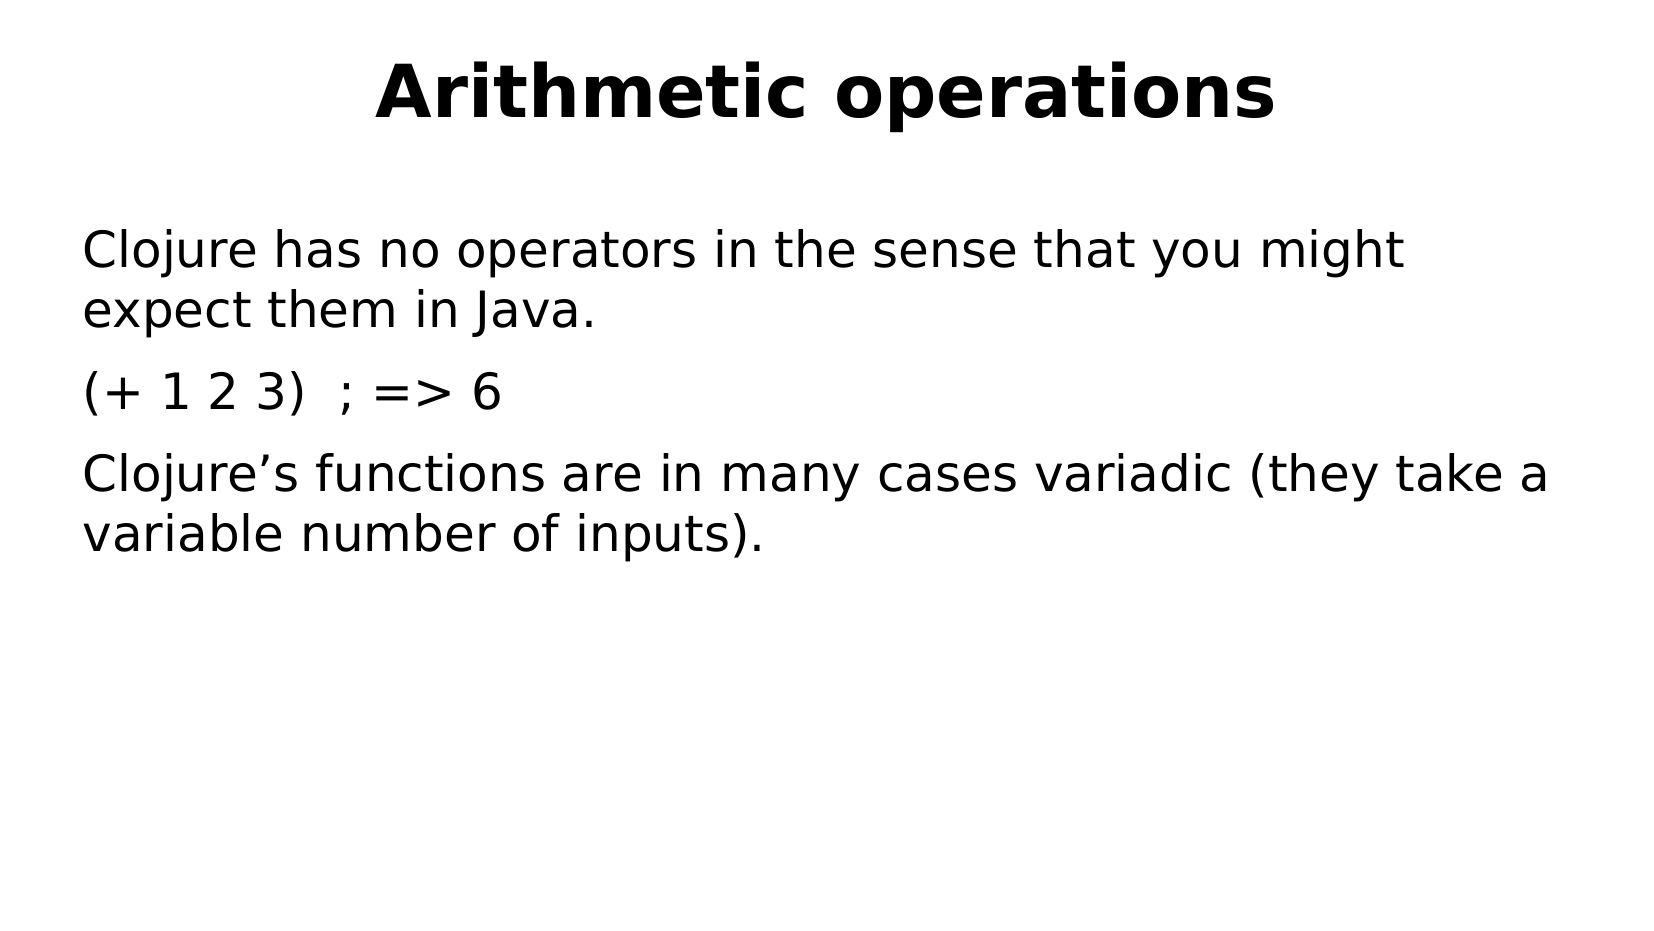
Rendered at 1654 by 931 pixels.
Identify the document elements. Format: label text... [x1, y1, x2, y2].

title Arithmetic operations [82, 37, 1571, 147]
list Clojure has no operators in the sense that you might expect them in Java. (+ 1 2 3) ; => 6 Clojure’s functions are in many cases variadic (they take a variable number of inputs). [82, 217, 1571, 758]
